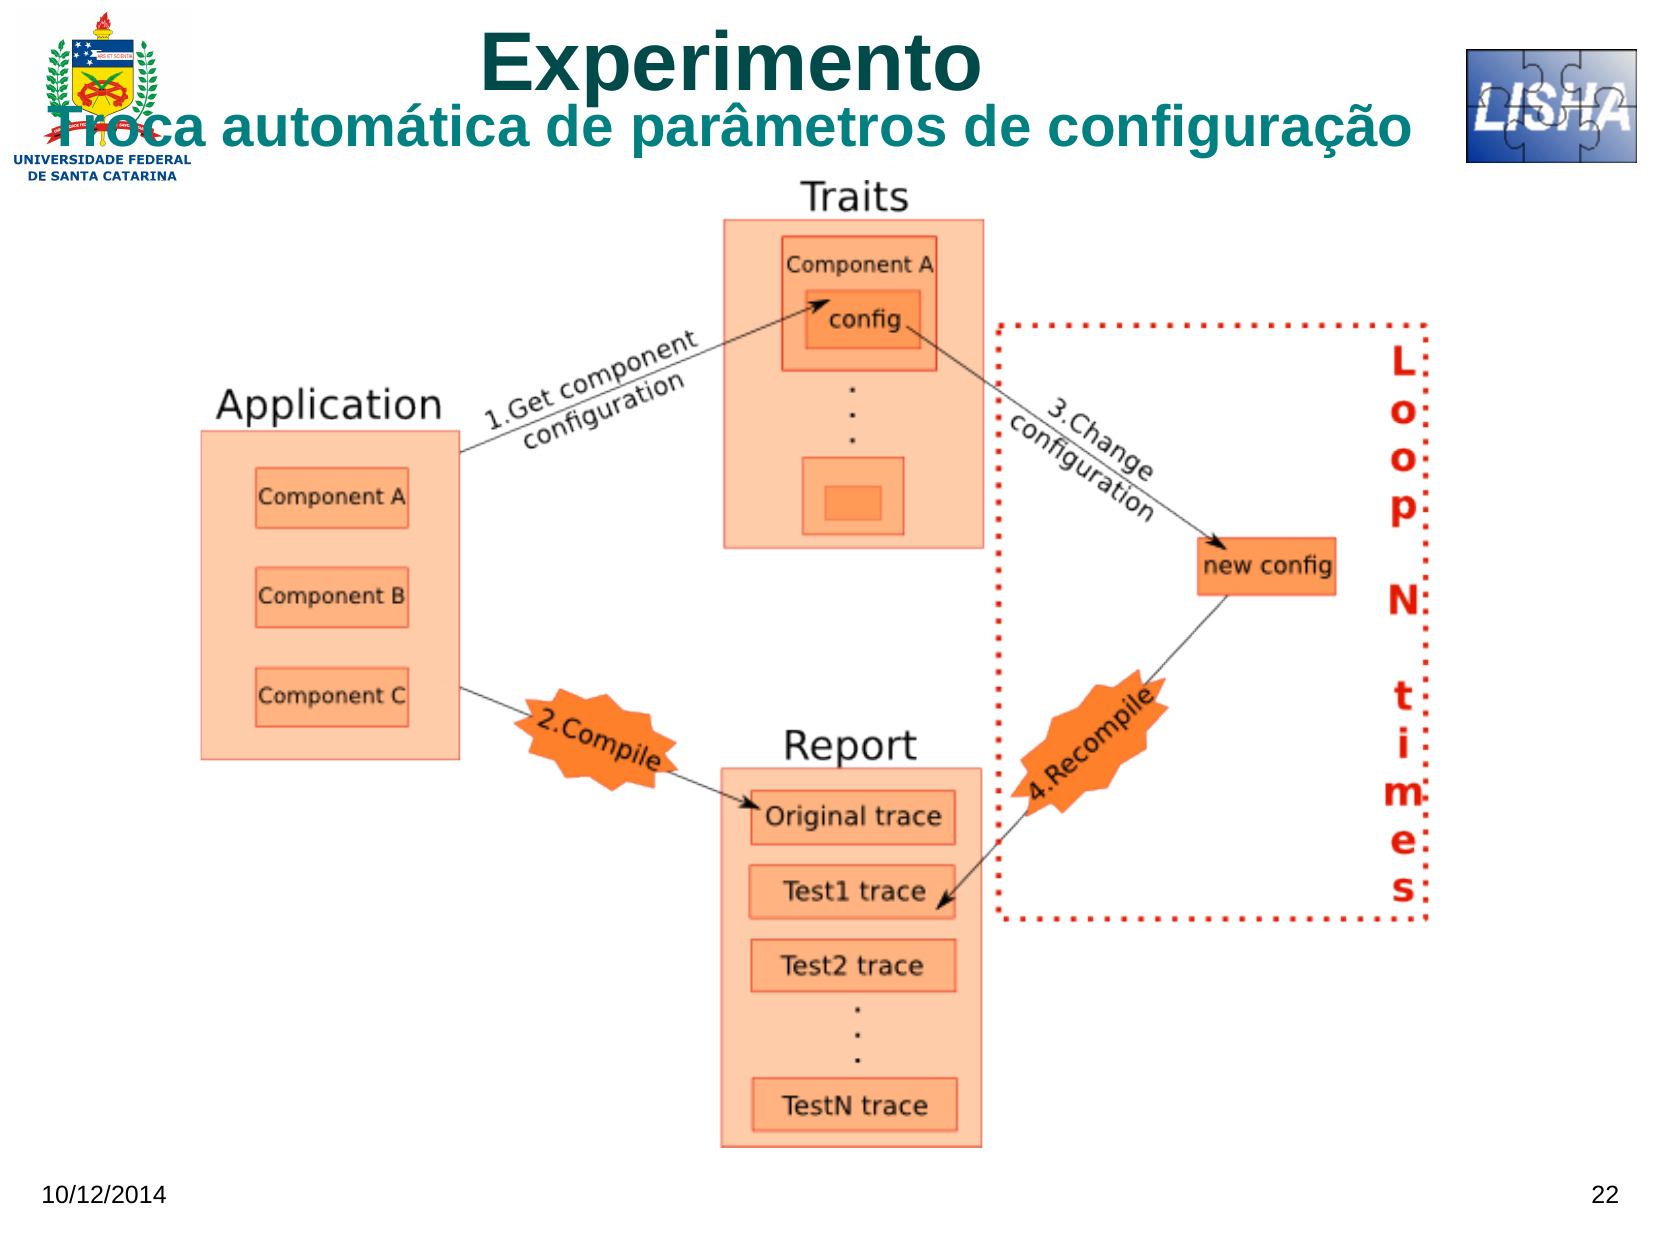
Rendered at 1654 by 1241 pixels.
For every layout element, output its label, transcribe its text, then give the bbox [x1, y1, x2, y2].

picture [200, 180, 1453, 1149]
picture [1466, 49, 1637, 163]
title Experimento Troca automática de parâmetros de configuração [37, 9, 1426, 178]
picture [13, 6, 191, 181]
